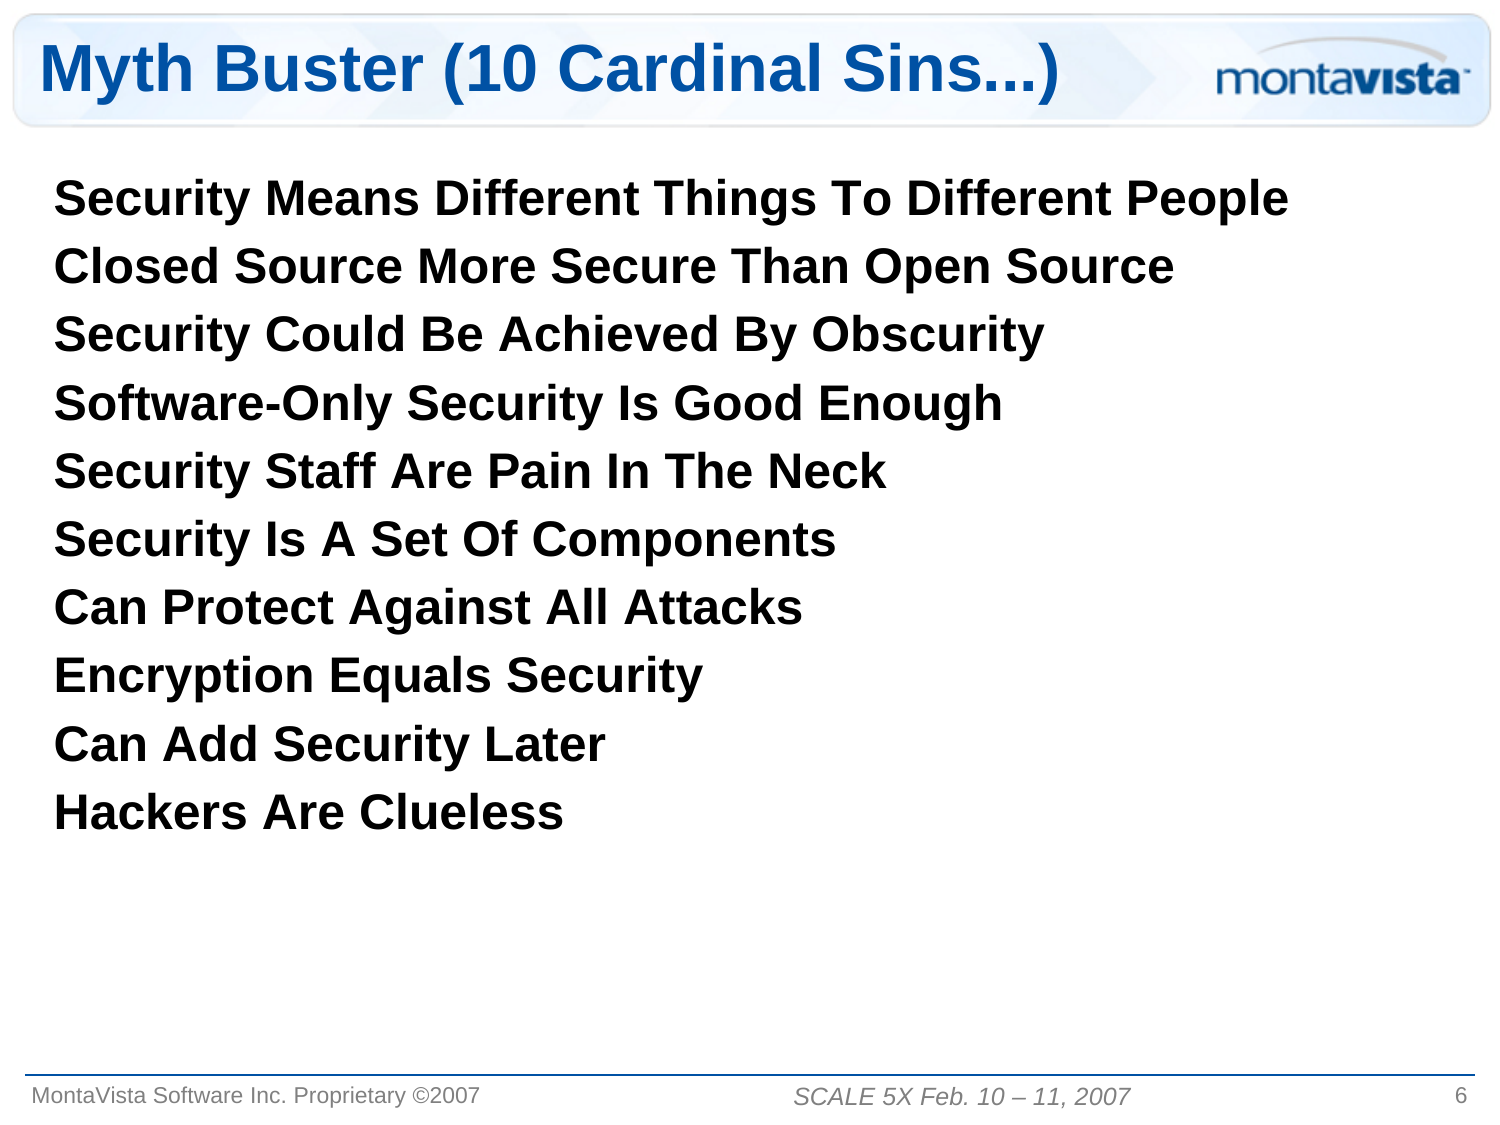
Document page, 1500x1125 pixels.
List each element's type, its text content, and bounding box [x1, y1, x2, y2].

list Security Means Different Things To Different People Closed Source More Secure Than Open Source Security Could Be Achieved By Obscurity Software-Only Security Is Good Enough Security Staff Are Pain In The Neck Security Is A Set Of Components Can Protect Against All Attacks Encryption Equals Security Can Add Security Later Hackers Are Clueless [24, 162, 1476, 1038]
title Myth Buster (10 Cardinal Sins...) [24, 12, 1200, 126]
